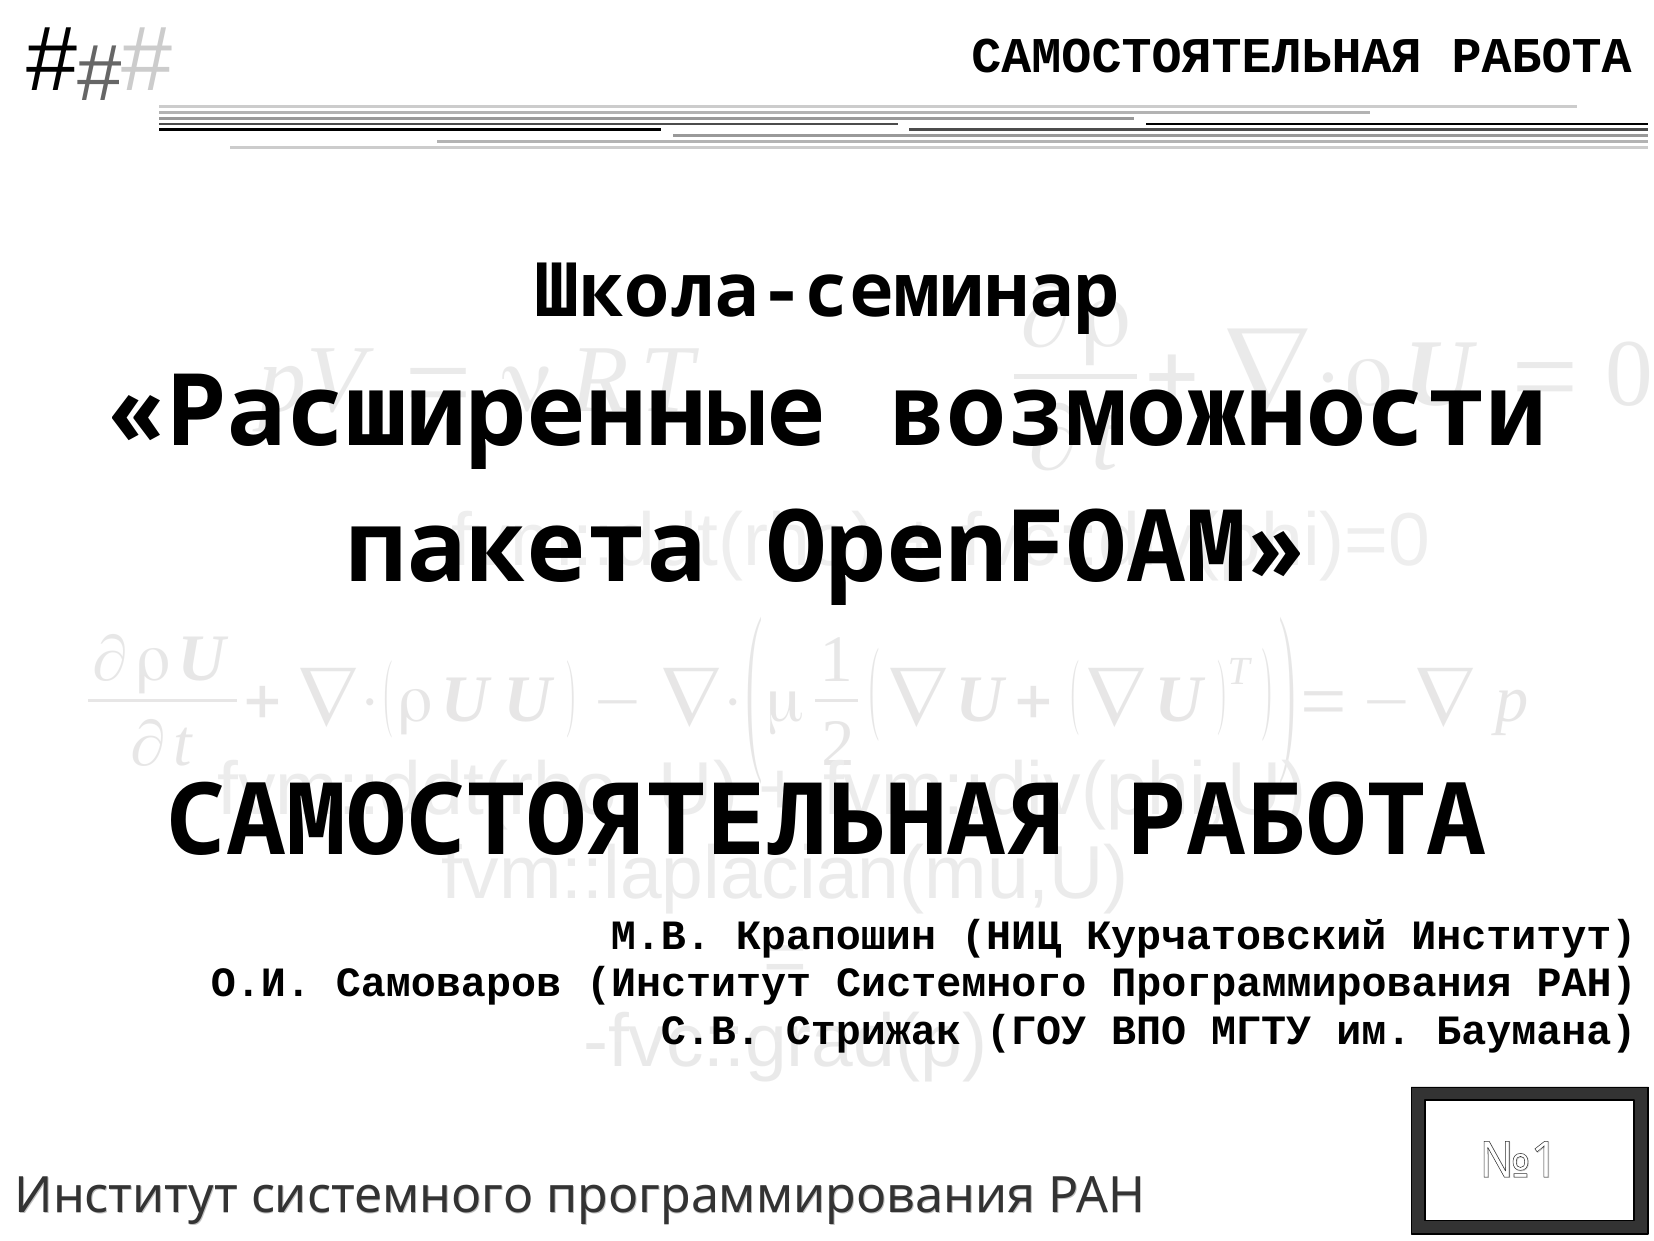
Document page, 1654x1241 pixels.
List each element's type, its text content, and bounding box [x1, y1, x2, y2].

text_box М.В. Крапошин (НИЦ Курчатовский Институт) О.И. Самоваров (Институт Системного Программирования РАН) С.В. Стрижак (ГОУ ВПО МГТУ им. Баумана) [11, 907, 1651, 1065]
text_box Школа-семинар «Расширенные возможности пакета OpenFOAM» САМОСТОЯТЕЛЬНАЯ РАБОТА [0, 236, 1654, 857]
